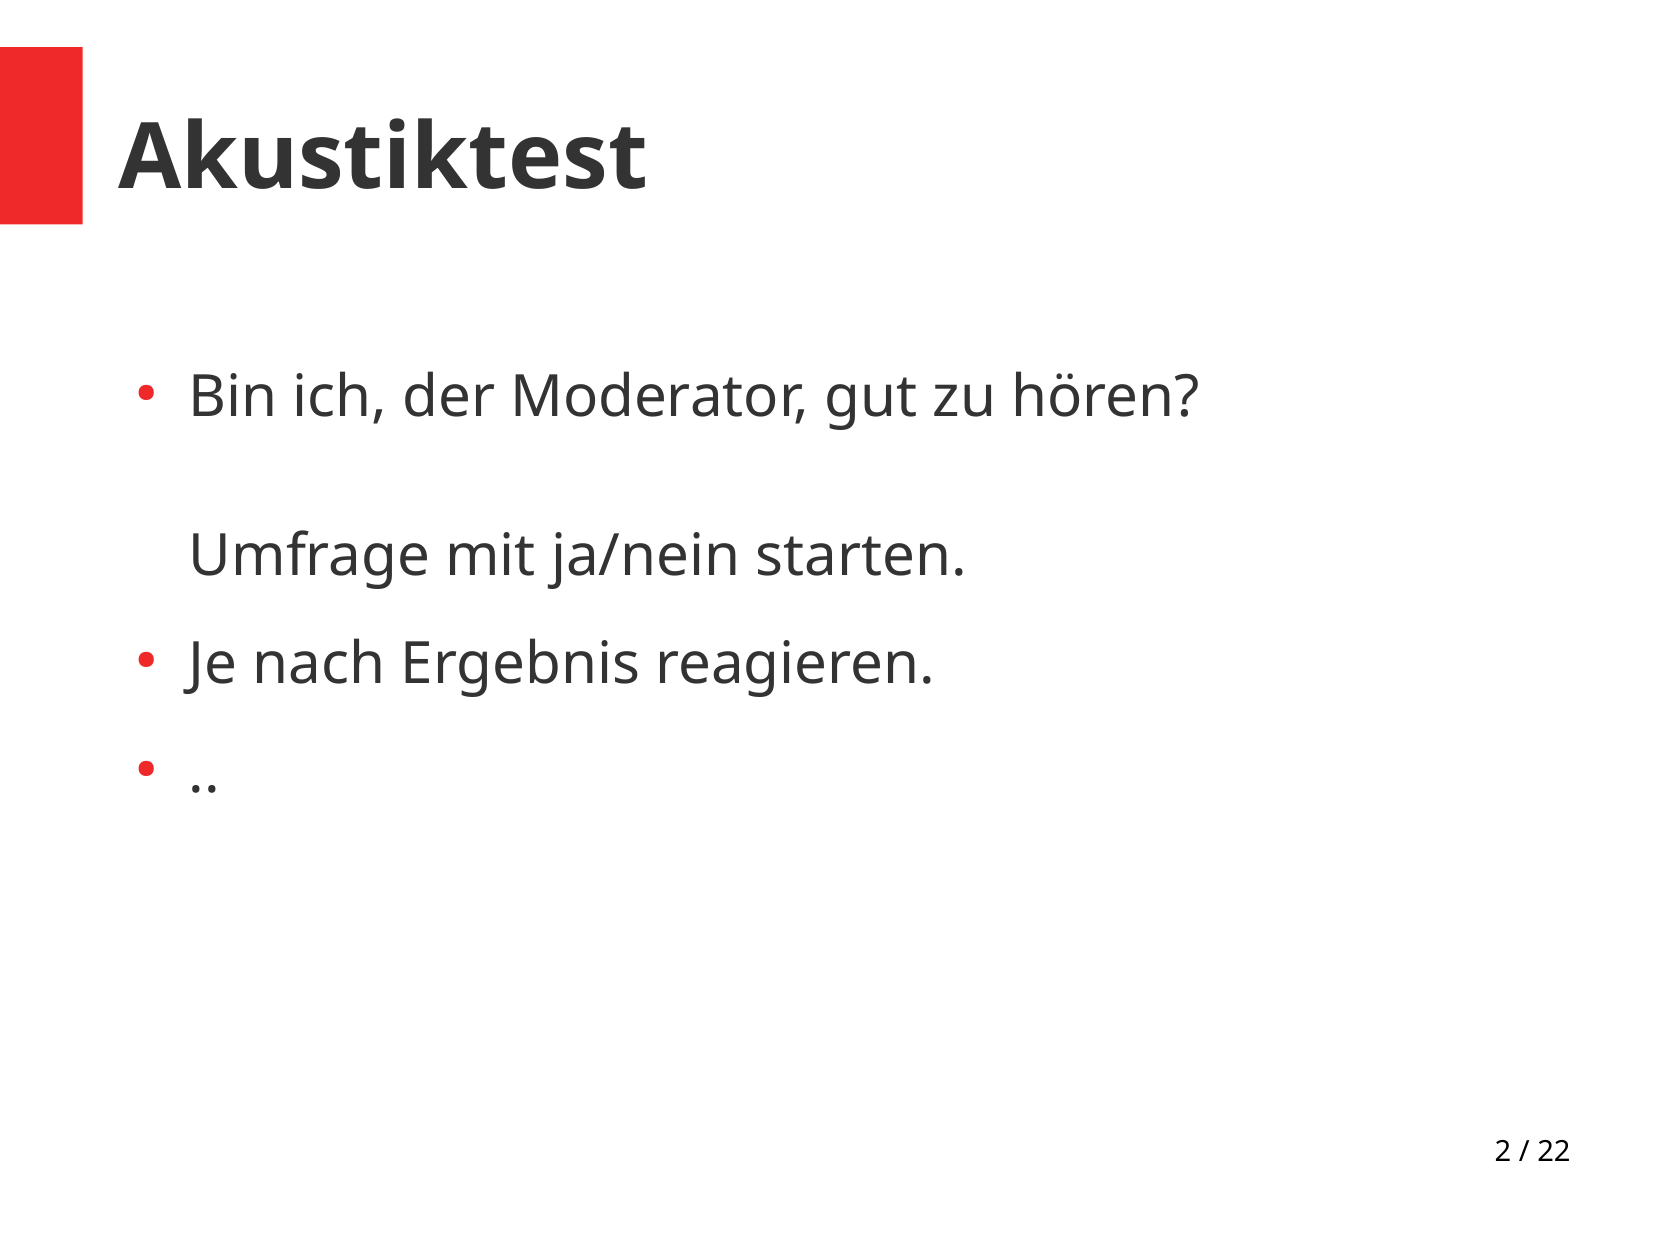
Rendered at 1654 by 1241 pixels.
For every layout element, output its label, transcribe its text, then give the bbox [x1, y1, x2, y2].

list Bin ich, der Moderator, gut zu hören? Umfrage mit ja/nein starten. Je nach Ergebnis reagieren. .. [118, 354, 1536, 1074]
title Akustiktest [118, 49, 1571, 257]
